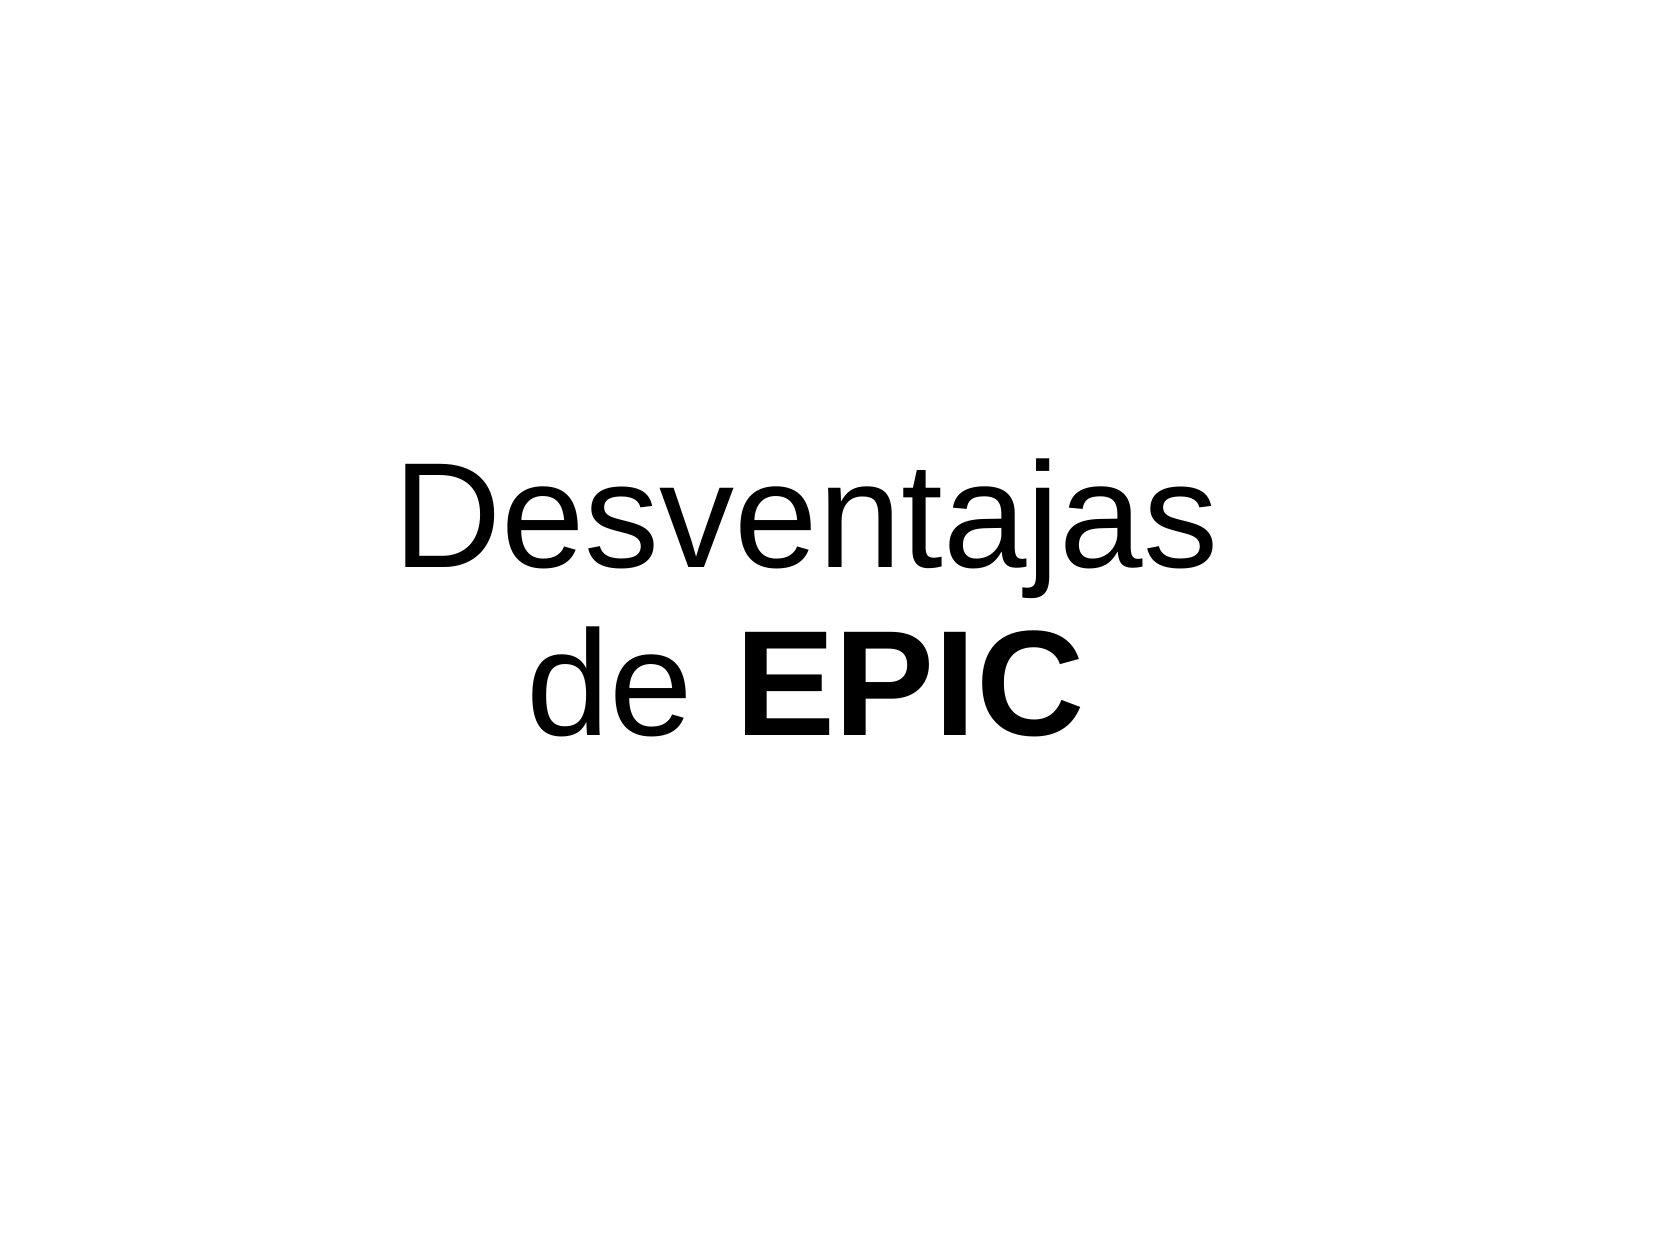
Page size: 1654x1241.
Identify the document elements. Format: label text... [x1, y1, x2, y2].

title Desventajas de EPIC [82, 432, 1571, 768]
